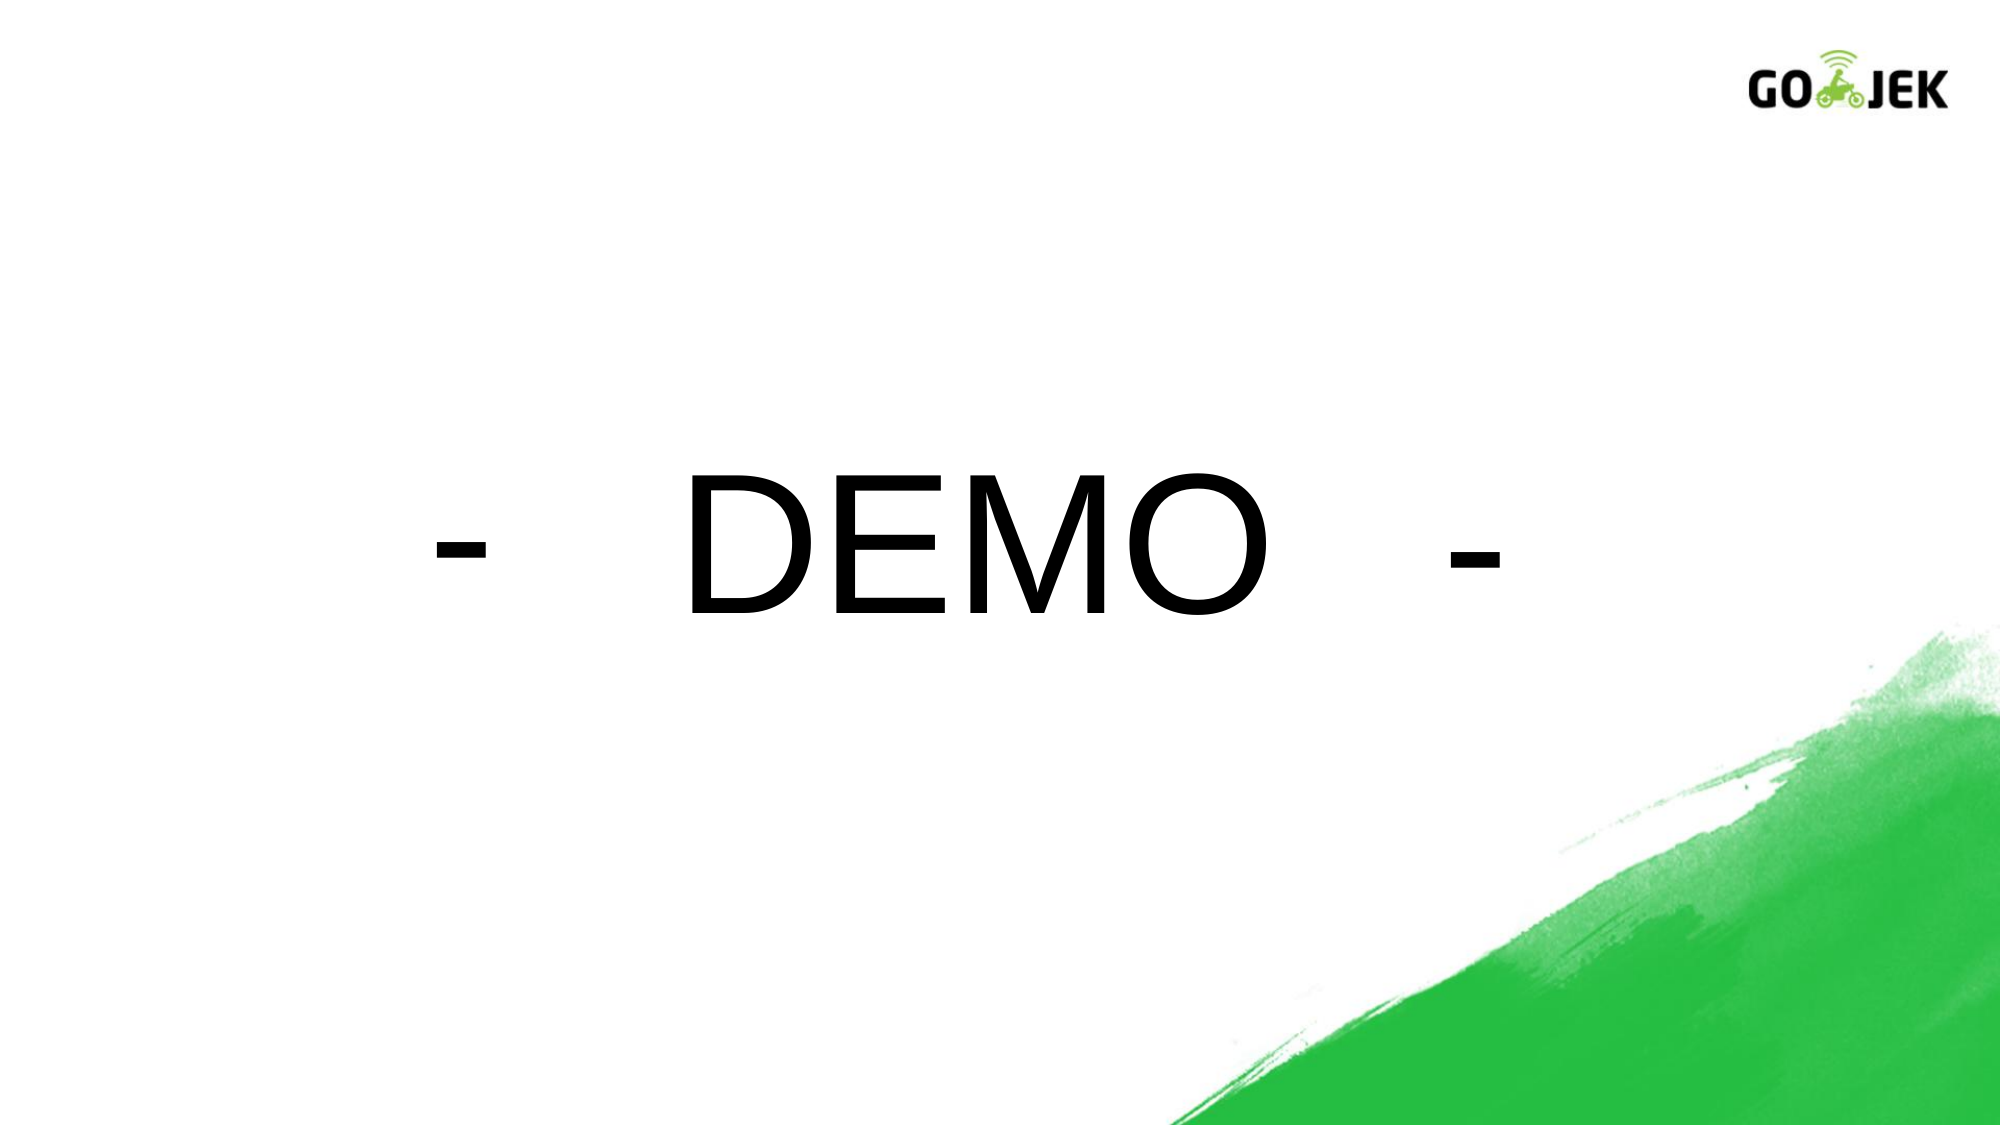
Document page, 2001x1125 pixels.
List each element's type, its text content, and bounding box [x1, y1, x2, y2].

text_box DEMO - [389, 398, 1611, 727]
picture [0, 0, 2000, 1125]
